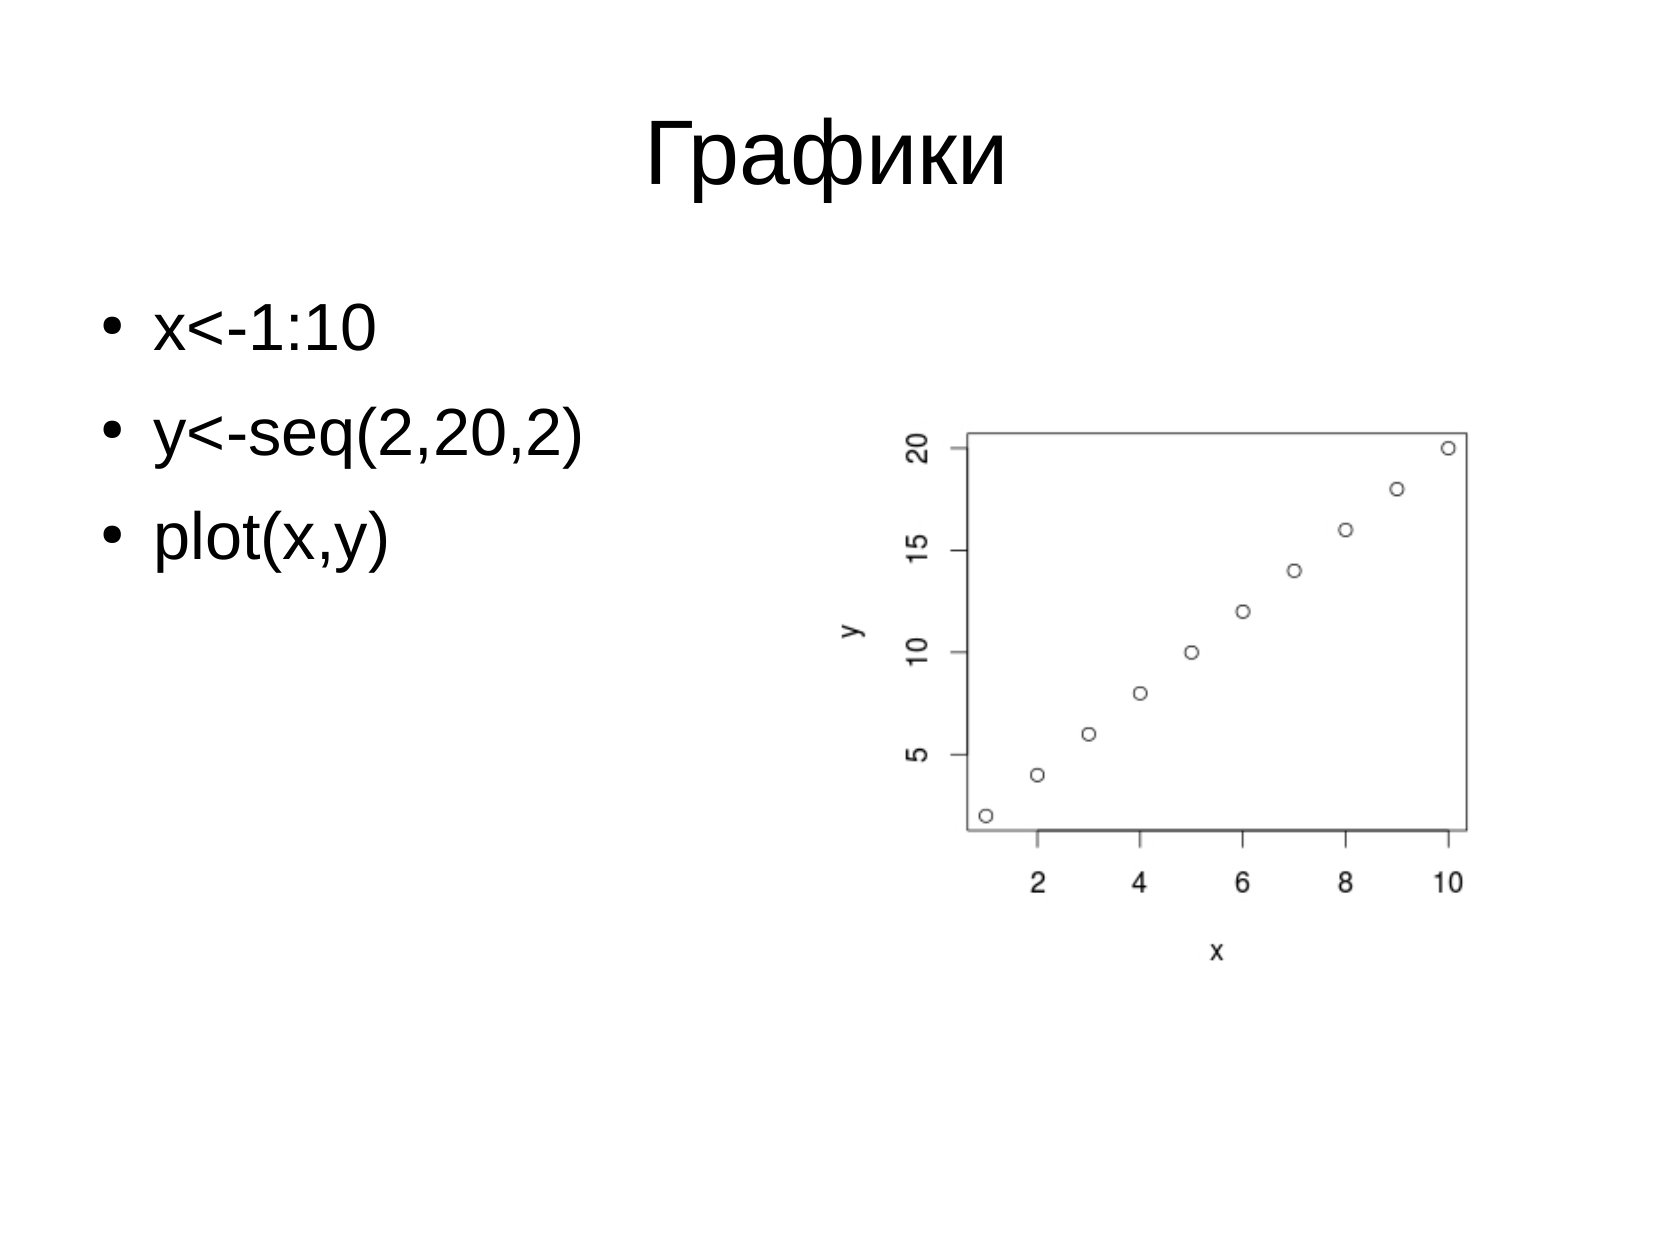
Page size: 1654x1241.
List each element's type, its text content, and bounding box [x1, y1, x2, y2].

list x<-1:10 y<-seq(2,20,2) plot(x,y) [82, 290, 793, 1010]
picture [828, 294, 1539, 1005]
title Графики [82, 49, 1571, 257]
